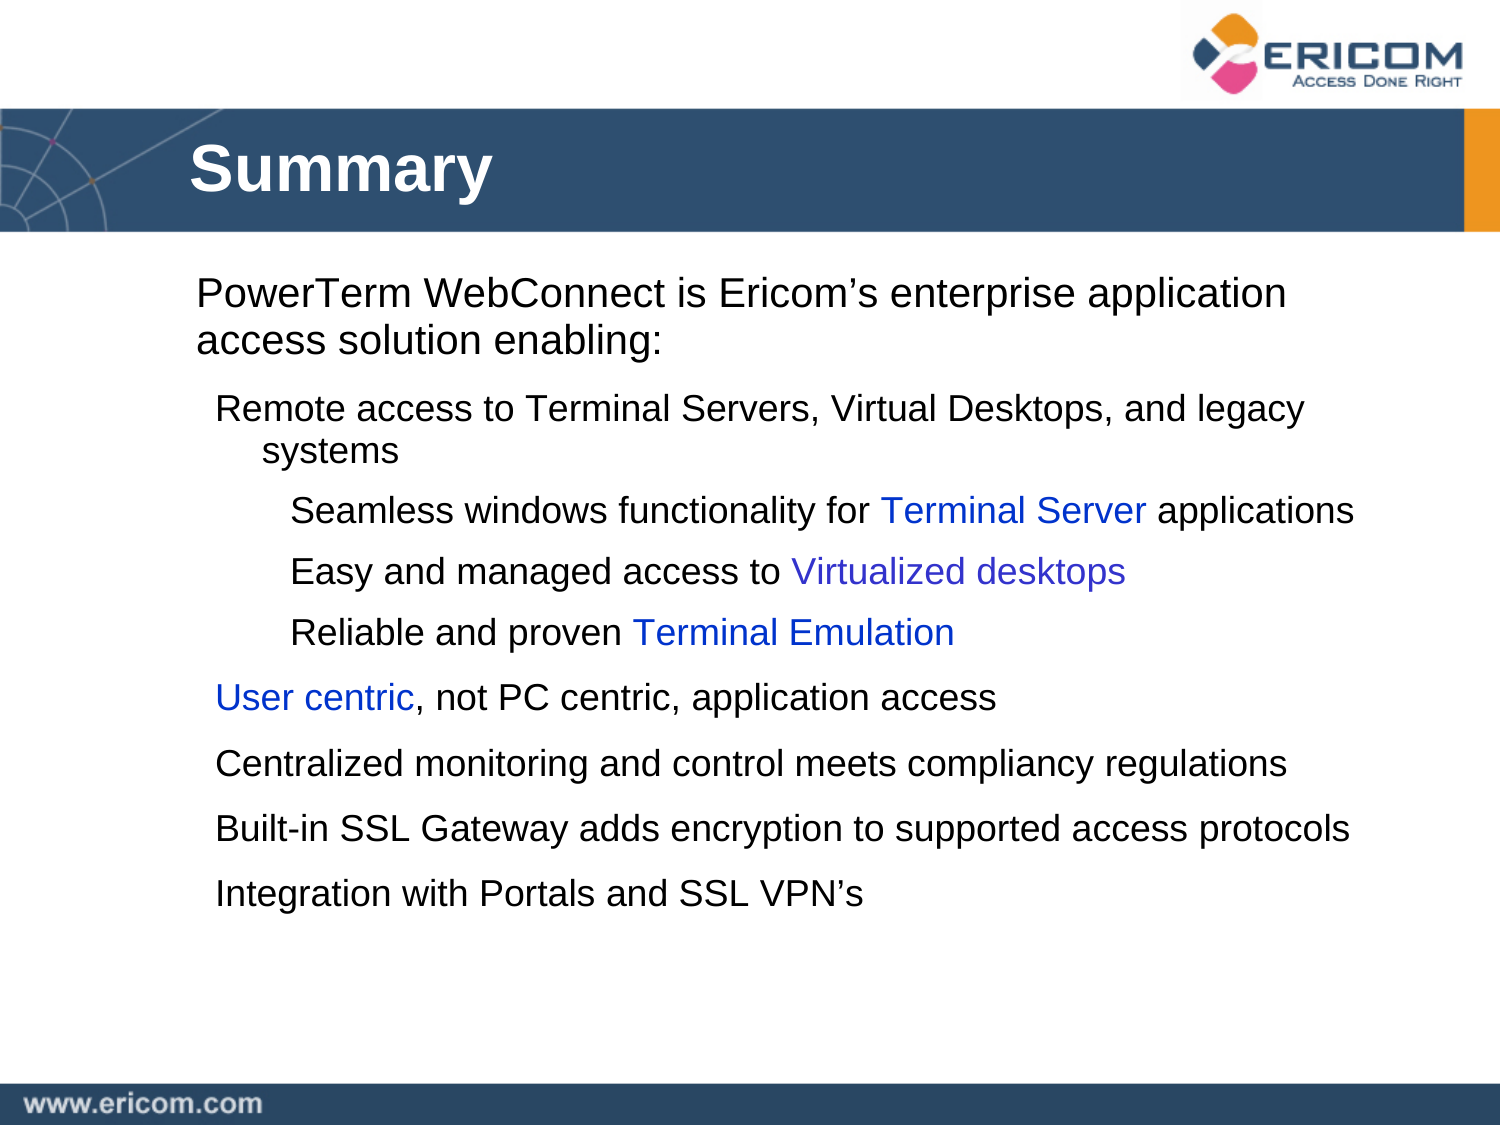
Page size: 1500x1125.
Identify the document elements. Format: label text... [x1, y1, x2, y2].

picture [0, 0, 1500, 1125]
list PowerTerm WebConnect is Ericom’s enterprise application access solution enabling: Remote access to Terminal Servers, Virtual Desktops, and legacy systems Seamless windows functionality for Terminal Server applications Easy and managed access to Virtualized desktops Reliable and proven Terminal Emulation User centric, not PC centric, application access Centralized monitoring and control meets compliancy regulations Built-in SSL Gateway adds encryption to supported access protocols Integration with Portals and SSL VPN’s [124, 262, 1438, 988]
title Summary [174, 74, 1438, 262]
